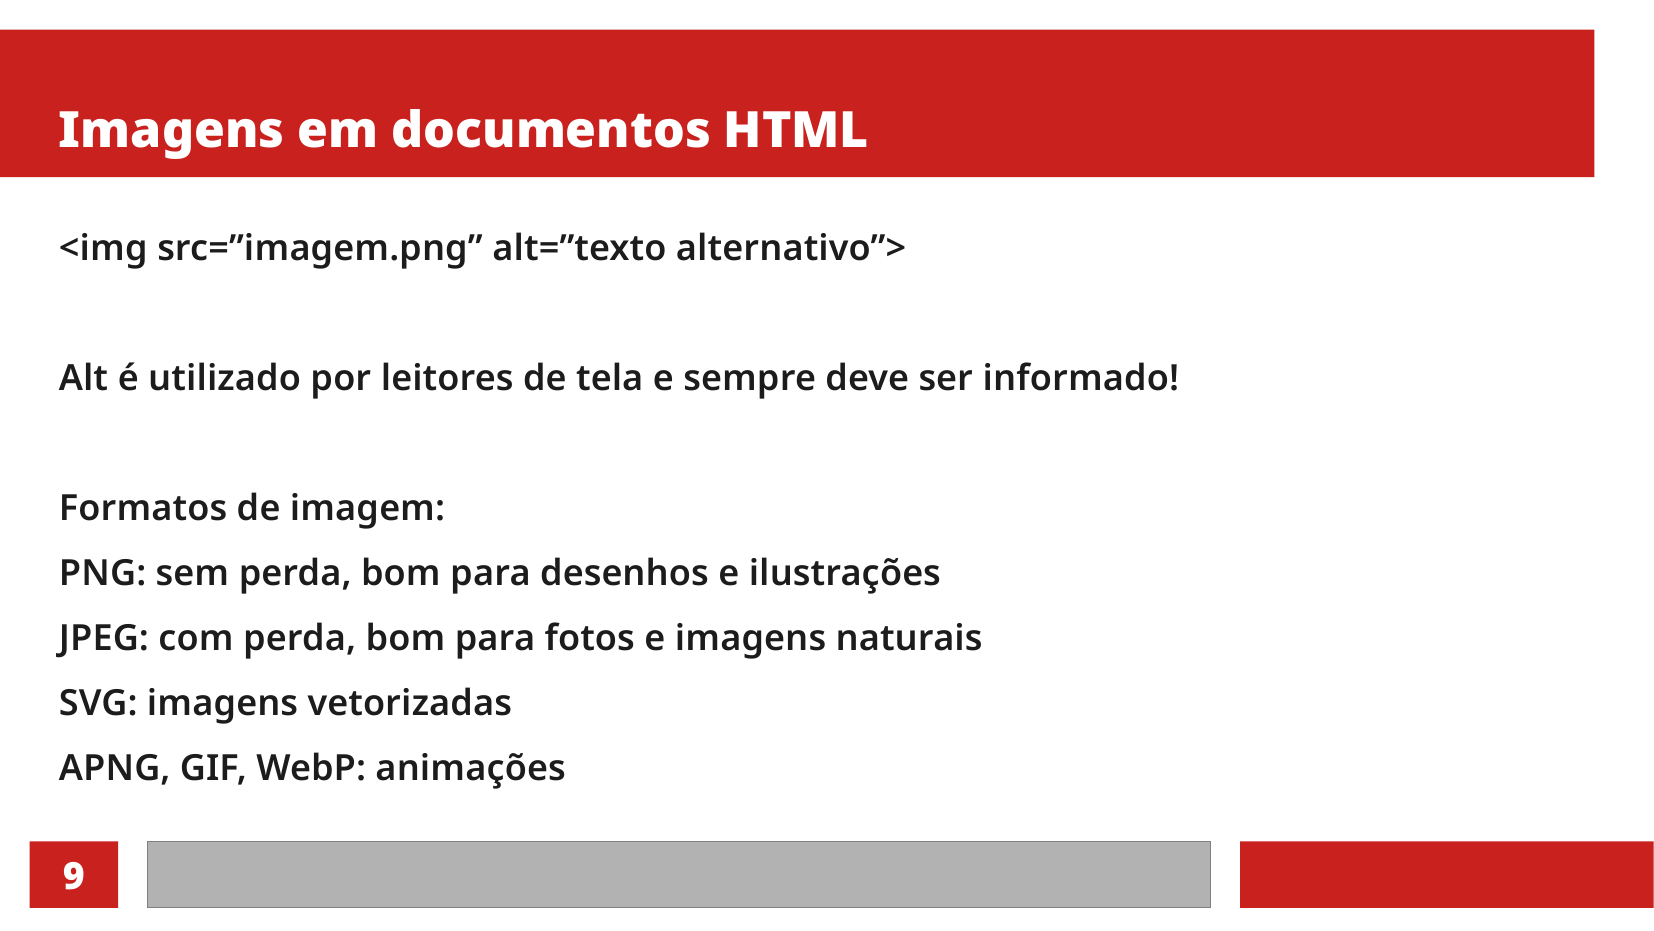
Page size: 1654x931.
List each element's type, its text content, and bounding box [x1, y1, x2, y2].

title Imagens em documentos HTML [59, 44, 1595, 163]
list <img src=”imagem.png” alt=”texto alternativo”> Alt é utilizado por leitores de tela e sempre deve ser informado! Formatos de imagem: PNG: sem perda, bom para desenhos e ilustrações JPEG: com perda, bom para fotos e imagens naturais SVG: imagens vetorizadas APNG, GIF, WebP: animações [59, 221, 1565, 798]
